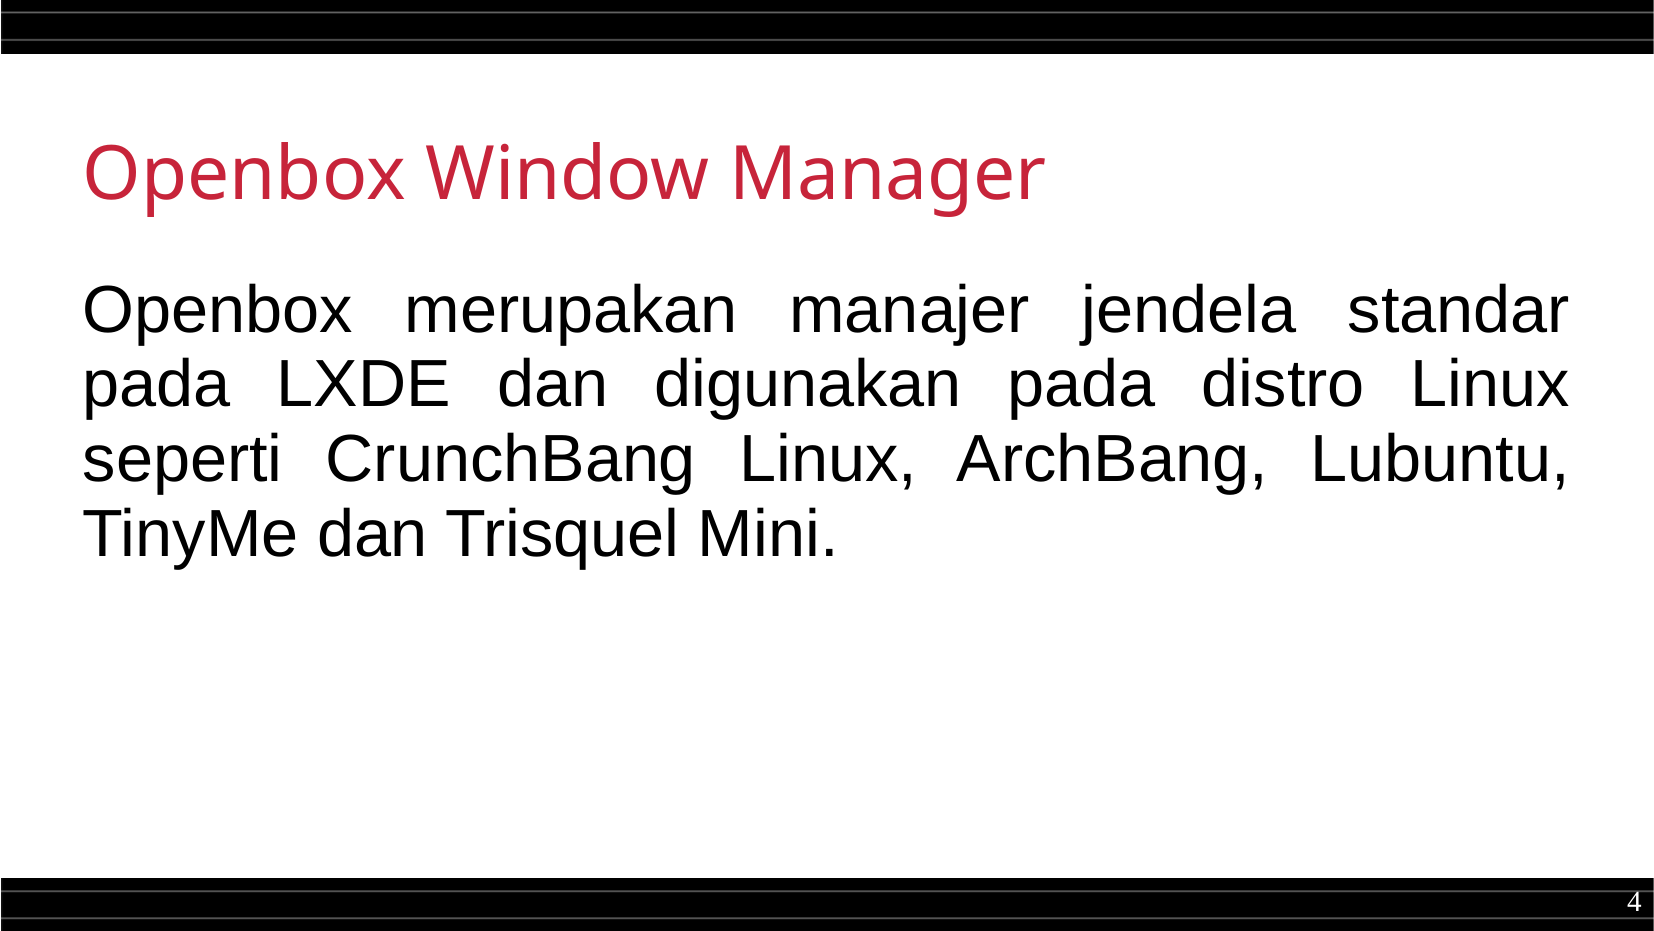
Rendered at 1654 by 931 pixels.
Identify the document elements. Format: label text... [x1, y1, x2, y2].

picture [1, 878, 1654, 931]
title Openbox Window Manager [82, 92, 1571, 249]
list Openbox merupakan manajer jendela standar pada LXDE dan digunakan pada distro Linux seperti CrunchBang Linux, ArchBang, Lubuntu, TinyMe dan Trisquel Mini. [82, 271, 1571, 851]
picture [1, 0, 1654, 54]
